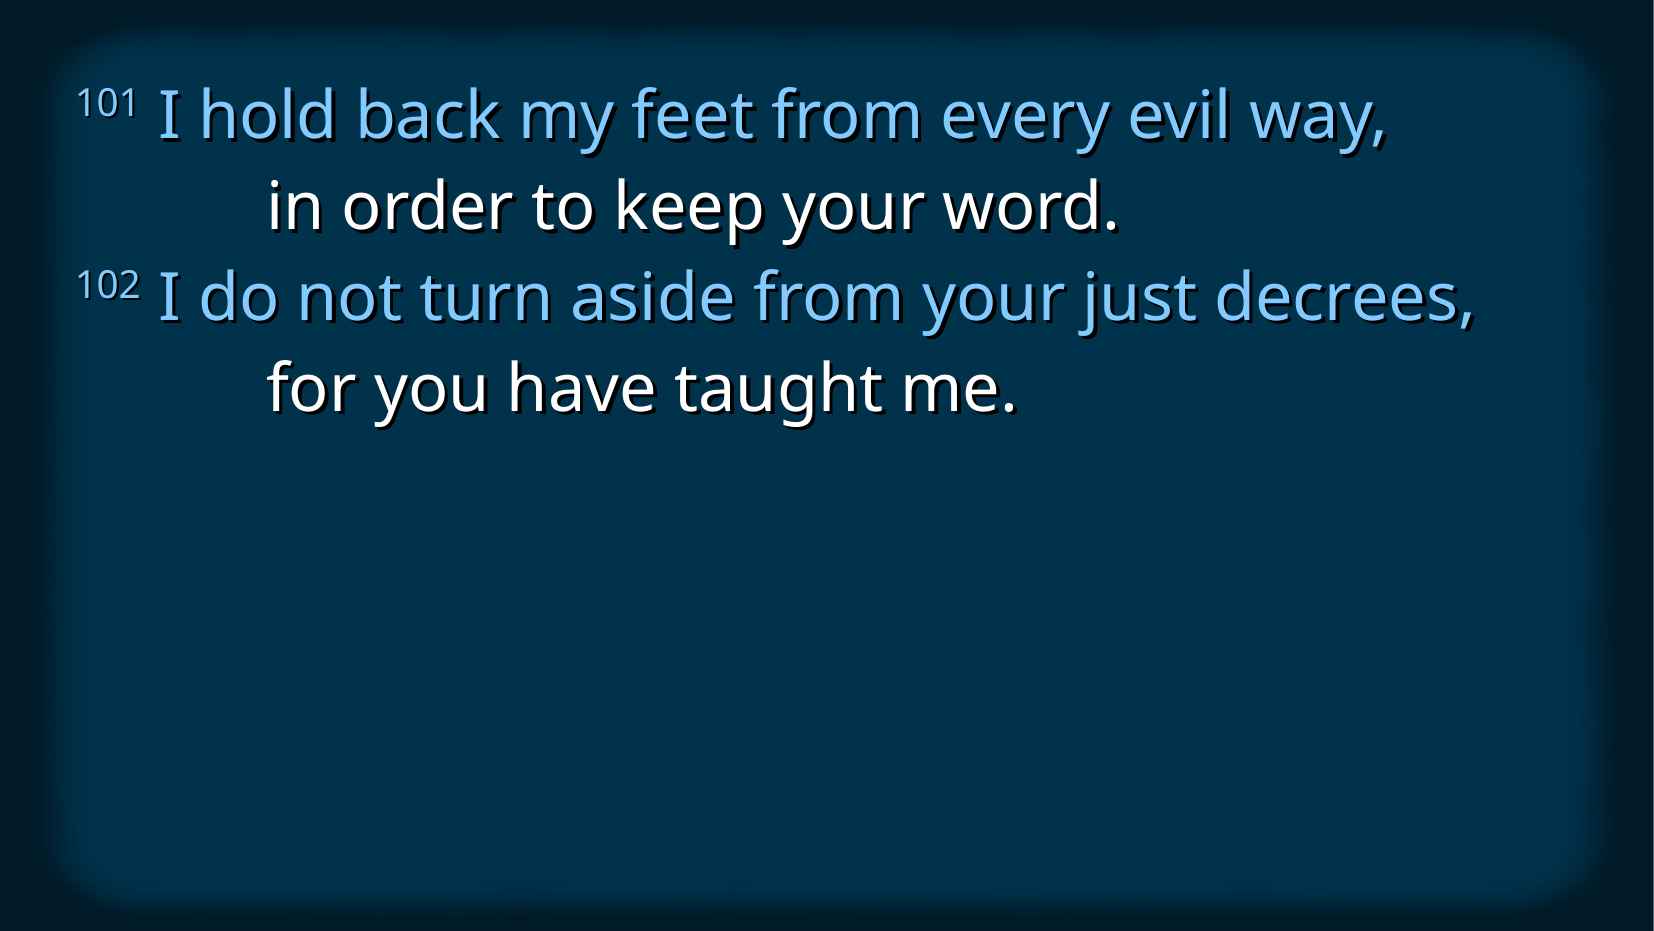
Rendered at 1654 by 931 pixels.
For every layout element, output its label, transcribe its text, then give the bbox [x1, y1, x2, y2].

text_box 101 I hold back my feet from every evil way, in order to keep your word. 102 I do not turn aside from your just decrees, for you have taught me. [60, 60, 1591, 430]
picture [0, 0, 1654, 931]
